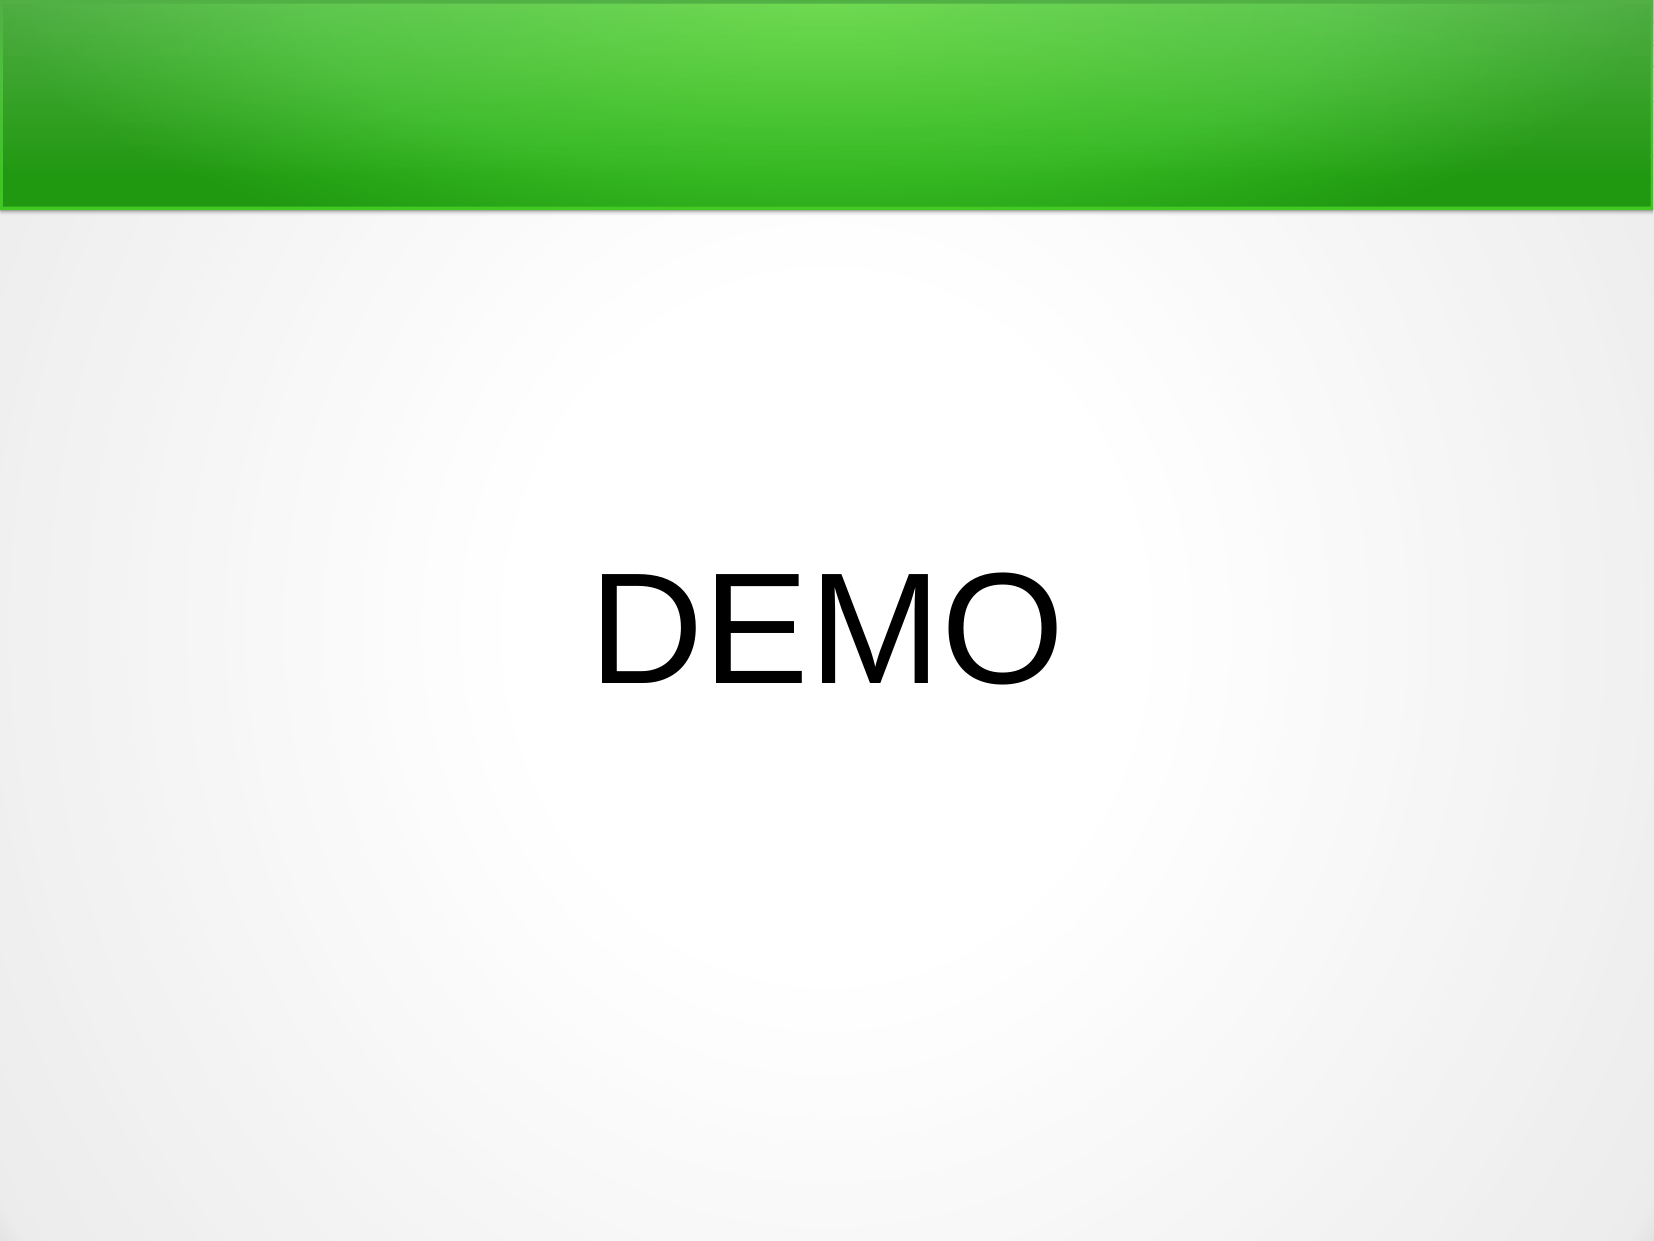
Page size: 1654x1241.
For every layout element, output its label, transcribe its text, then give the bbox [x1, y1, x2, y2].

subtitle DEMO [82, 300, 1571, 958]
